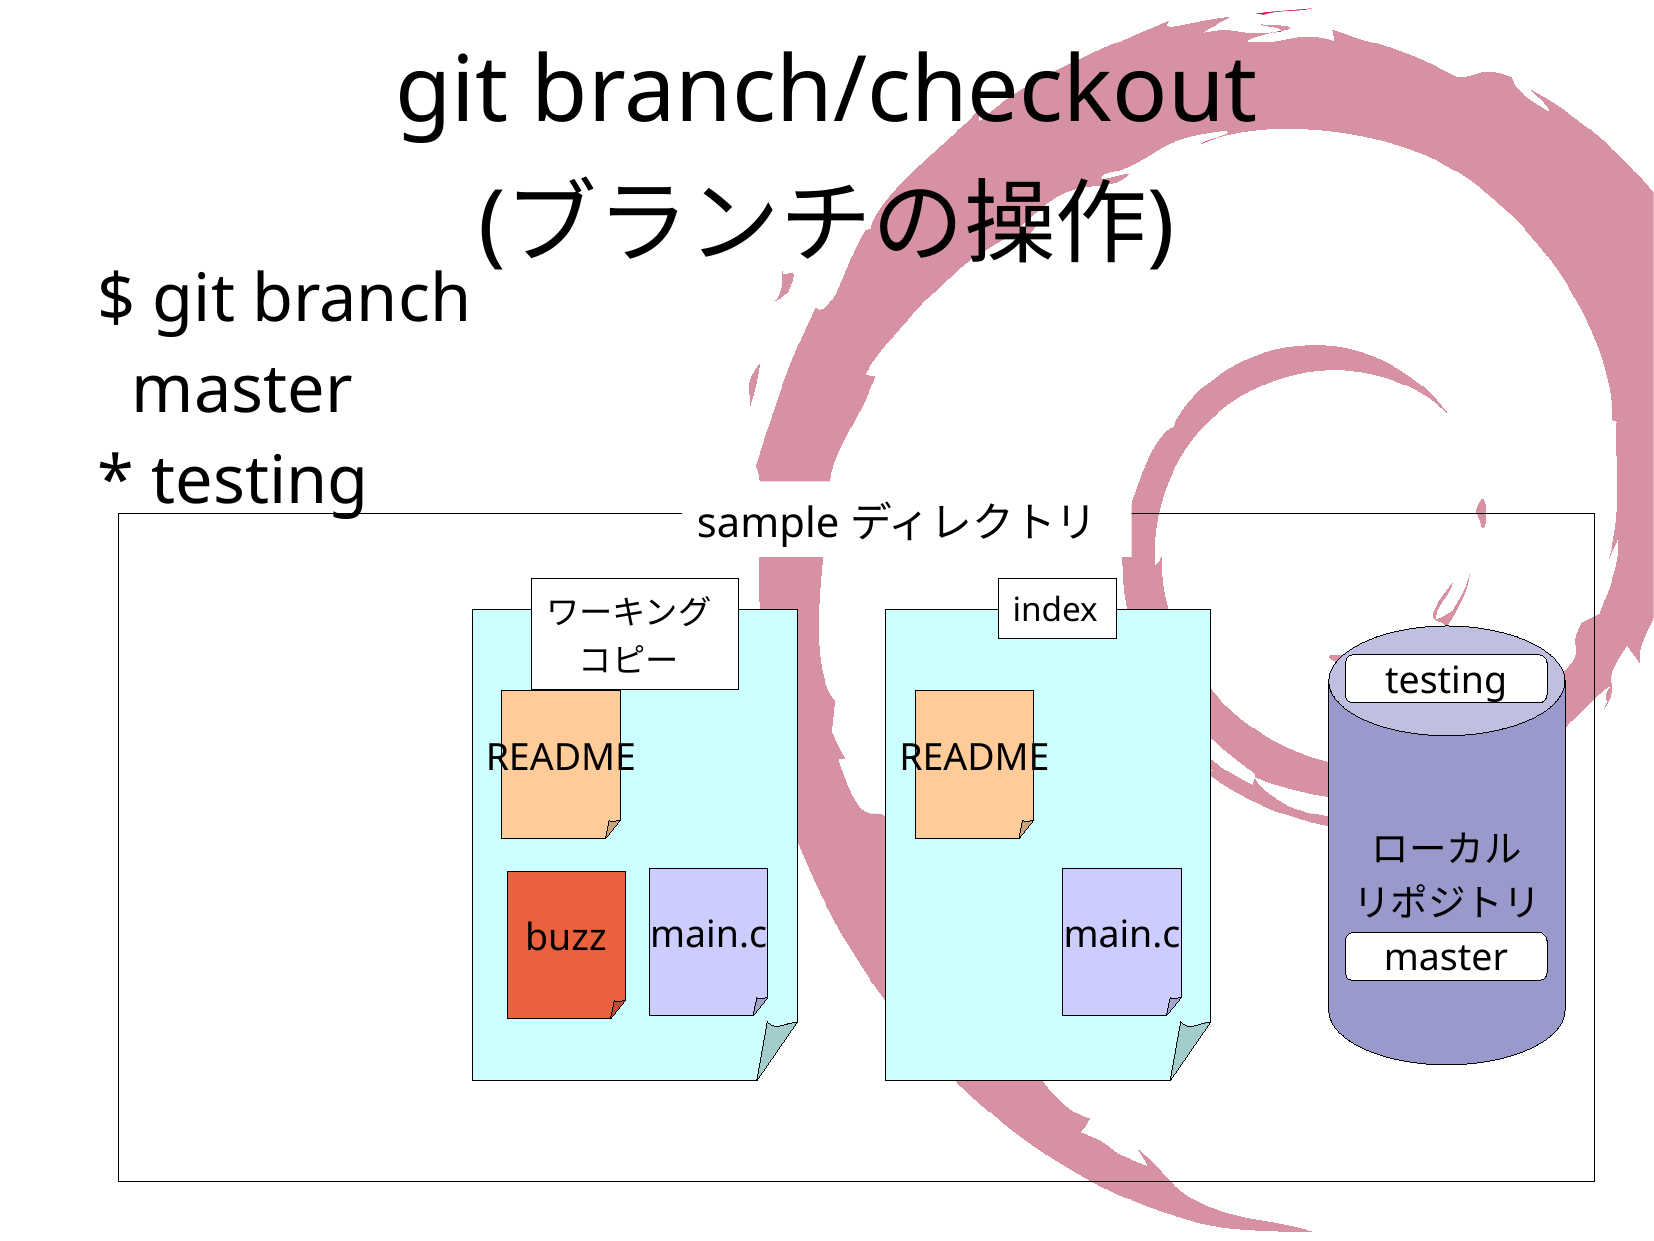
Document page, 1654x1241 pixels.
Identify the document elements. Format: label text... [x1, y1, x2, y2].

picture [738, 514, 1594, 1181]
text_box ワーキング コピー [531, 578, 739, 679]
title git branch/checkout (ブランチの操作) [82, 35, 1571, 271]
text_box [885, 609, 1211, 1081]
text_box $ git branch master * testing [82, 243, 1501, 514]
text_box main.c [1062, 868, 1182, 1016]
text_box [472, 609, 798, 1081]
text_box sample ディレクトリ [682, 514, 1132, 550]
text_box [492, 746, 501, 756]
text_box buzz [507, 871, 626, 1019]
text_box testing [1345, 654, 1548, 703]
text_box main.c [649, 868, 768, 1016]
text_box master [1345, 932, 1548, 981]
text_box README [915, 690, 1034, 839]
text_box index [998, 578, 1117, 637]
text_box README [501, 690, 621, 839]
text_box ローカル リポジトリ [1328, 681, 1566, 1065]
picture [738, 0, 1654, 1241]
